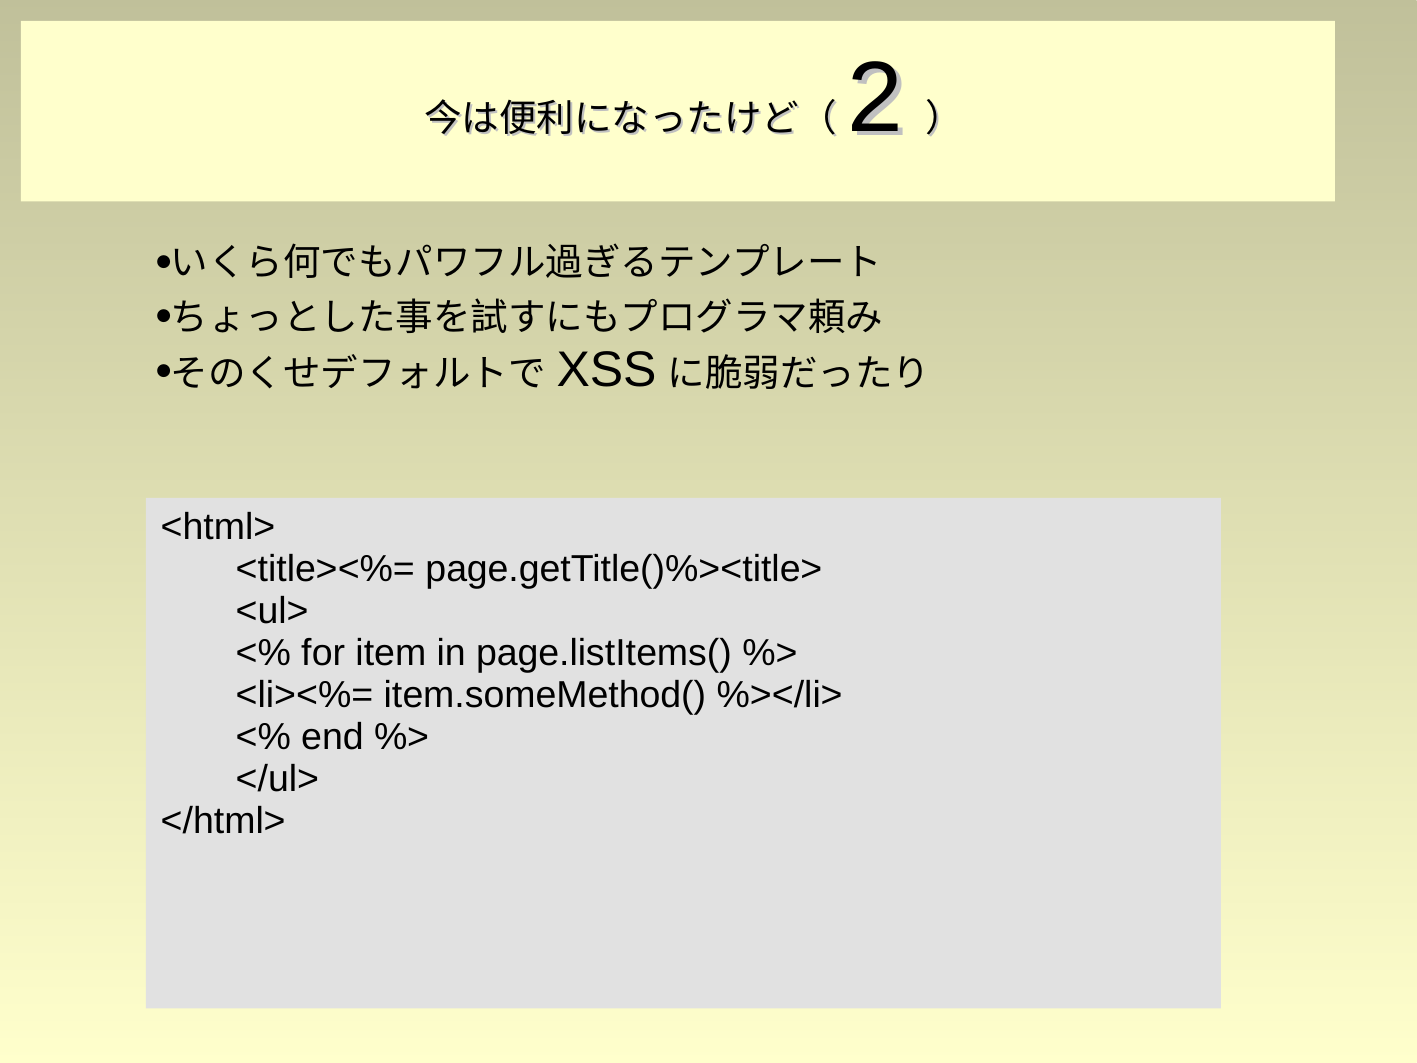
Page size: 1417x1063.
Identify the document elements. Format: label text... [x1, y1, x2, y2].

text_box いくら何でもパワフル過ぎるテンプレート ちょっとした事を試すにもプログラマ頼み そのくせデフォルトでXSSに脆弱だったり [141, 225, 1238, 461]
text_box [20, 20, 1335, 202]
text_box 今は便利になったけど（2） [22, 33, 1365, 180]
text_box <html> <title><%= page.getTitle()%><title> <ul> <% for item in page.listItems() %> <li><%= item.someMethod() %></li> <% end %> </ul> </html> [145, 497, 1221, 1009]
